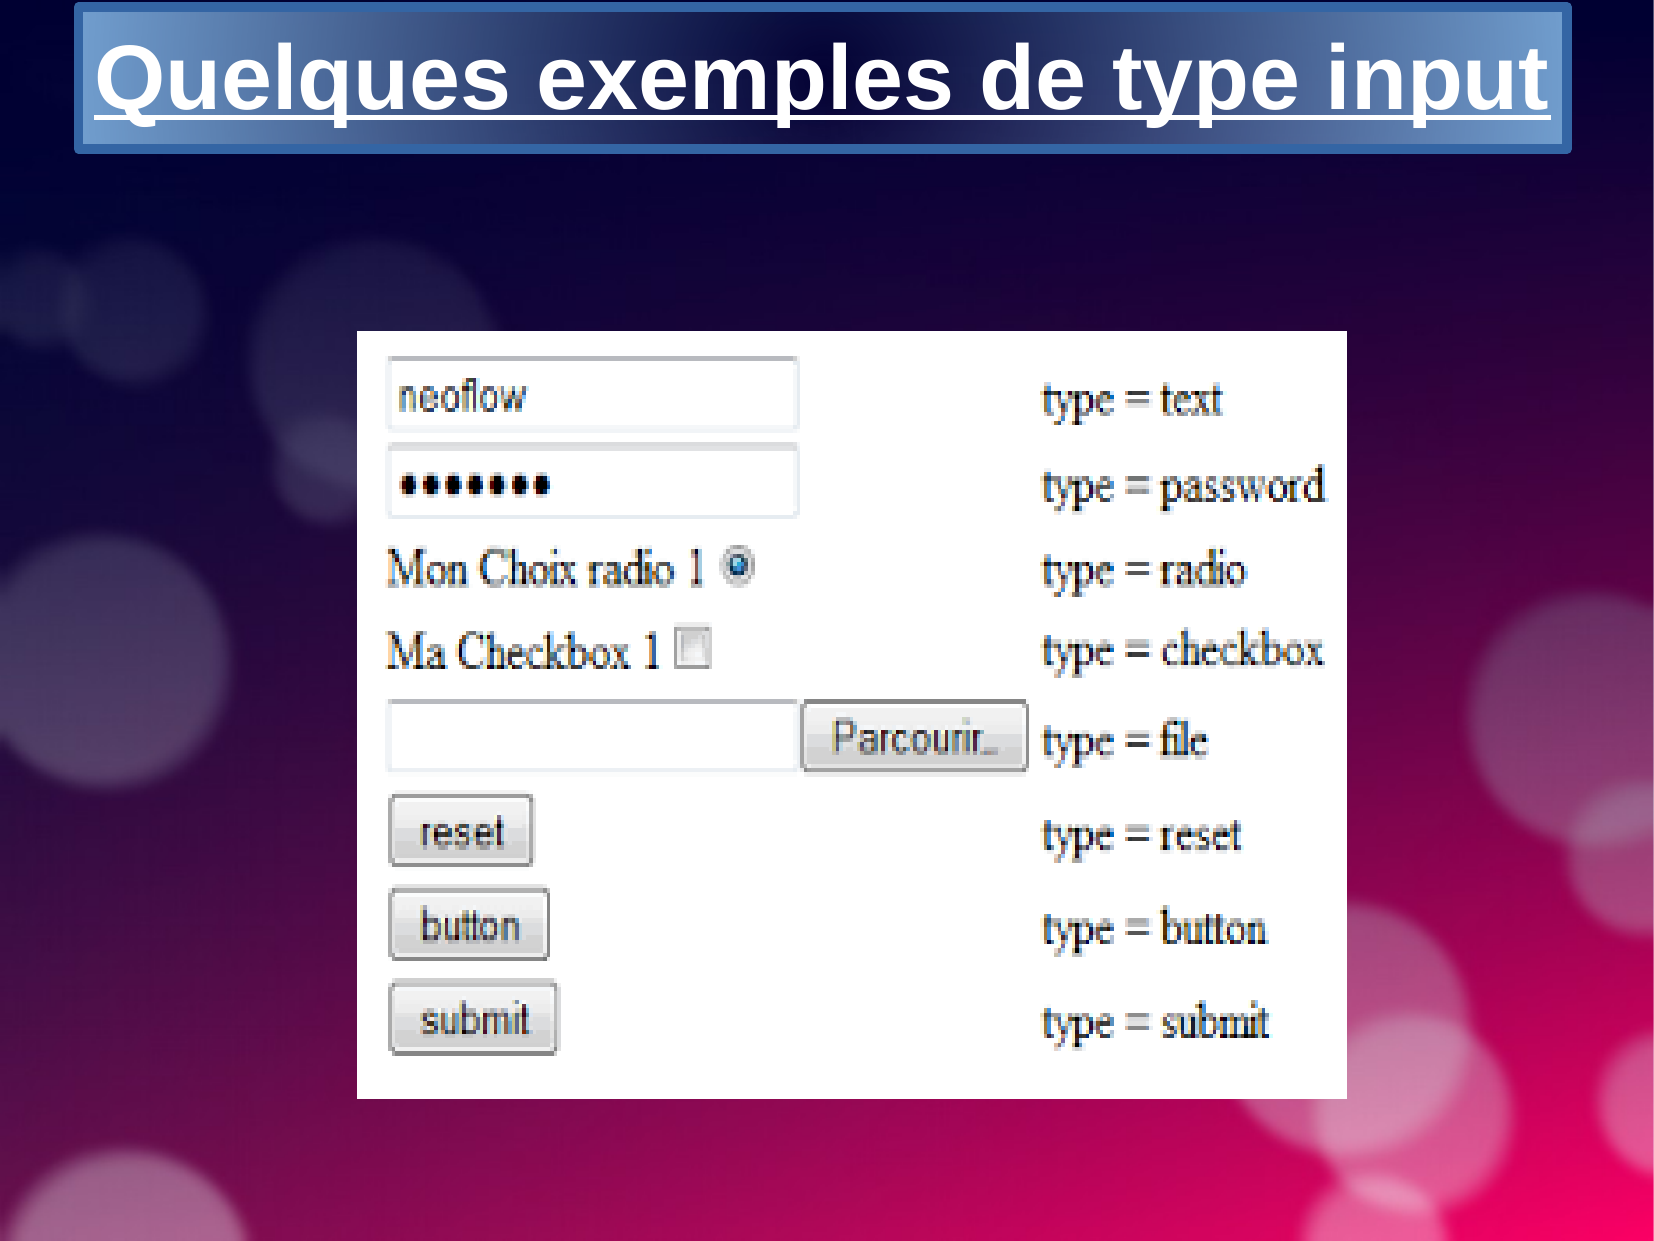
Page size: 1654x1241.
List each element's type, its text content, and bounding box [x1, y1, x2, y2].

picture [0, 0, 1654, 1241]
title Quelques exemples de type input [78, 6, 1567, 150]
